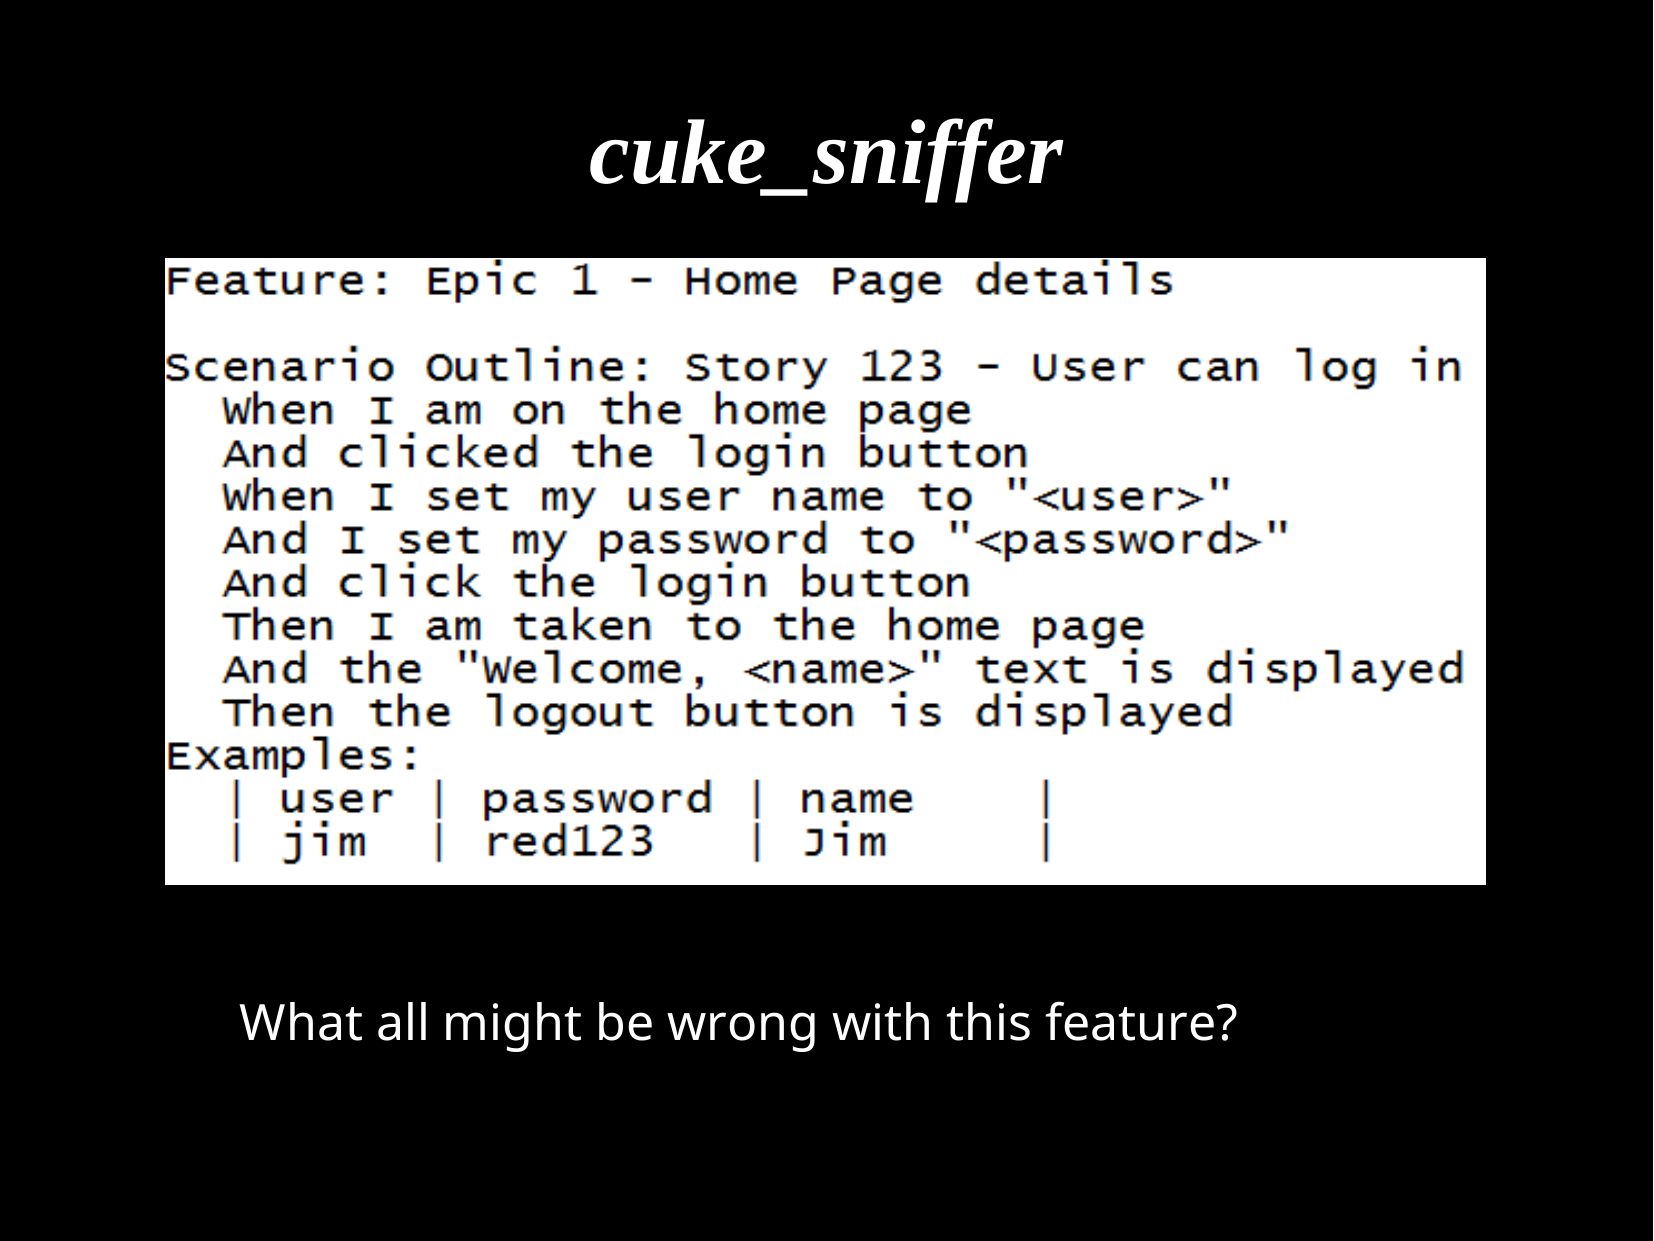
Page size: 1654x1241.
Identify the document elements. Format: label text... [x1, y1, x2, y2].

title cuke_sniffer [82, 49, 1571, 257]
picture [165, 258, 1486, 886]
text_box What all might be wrong with this feature? [225, 979, 1426, 1066]
